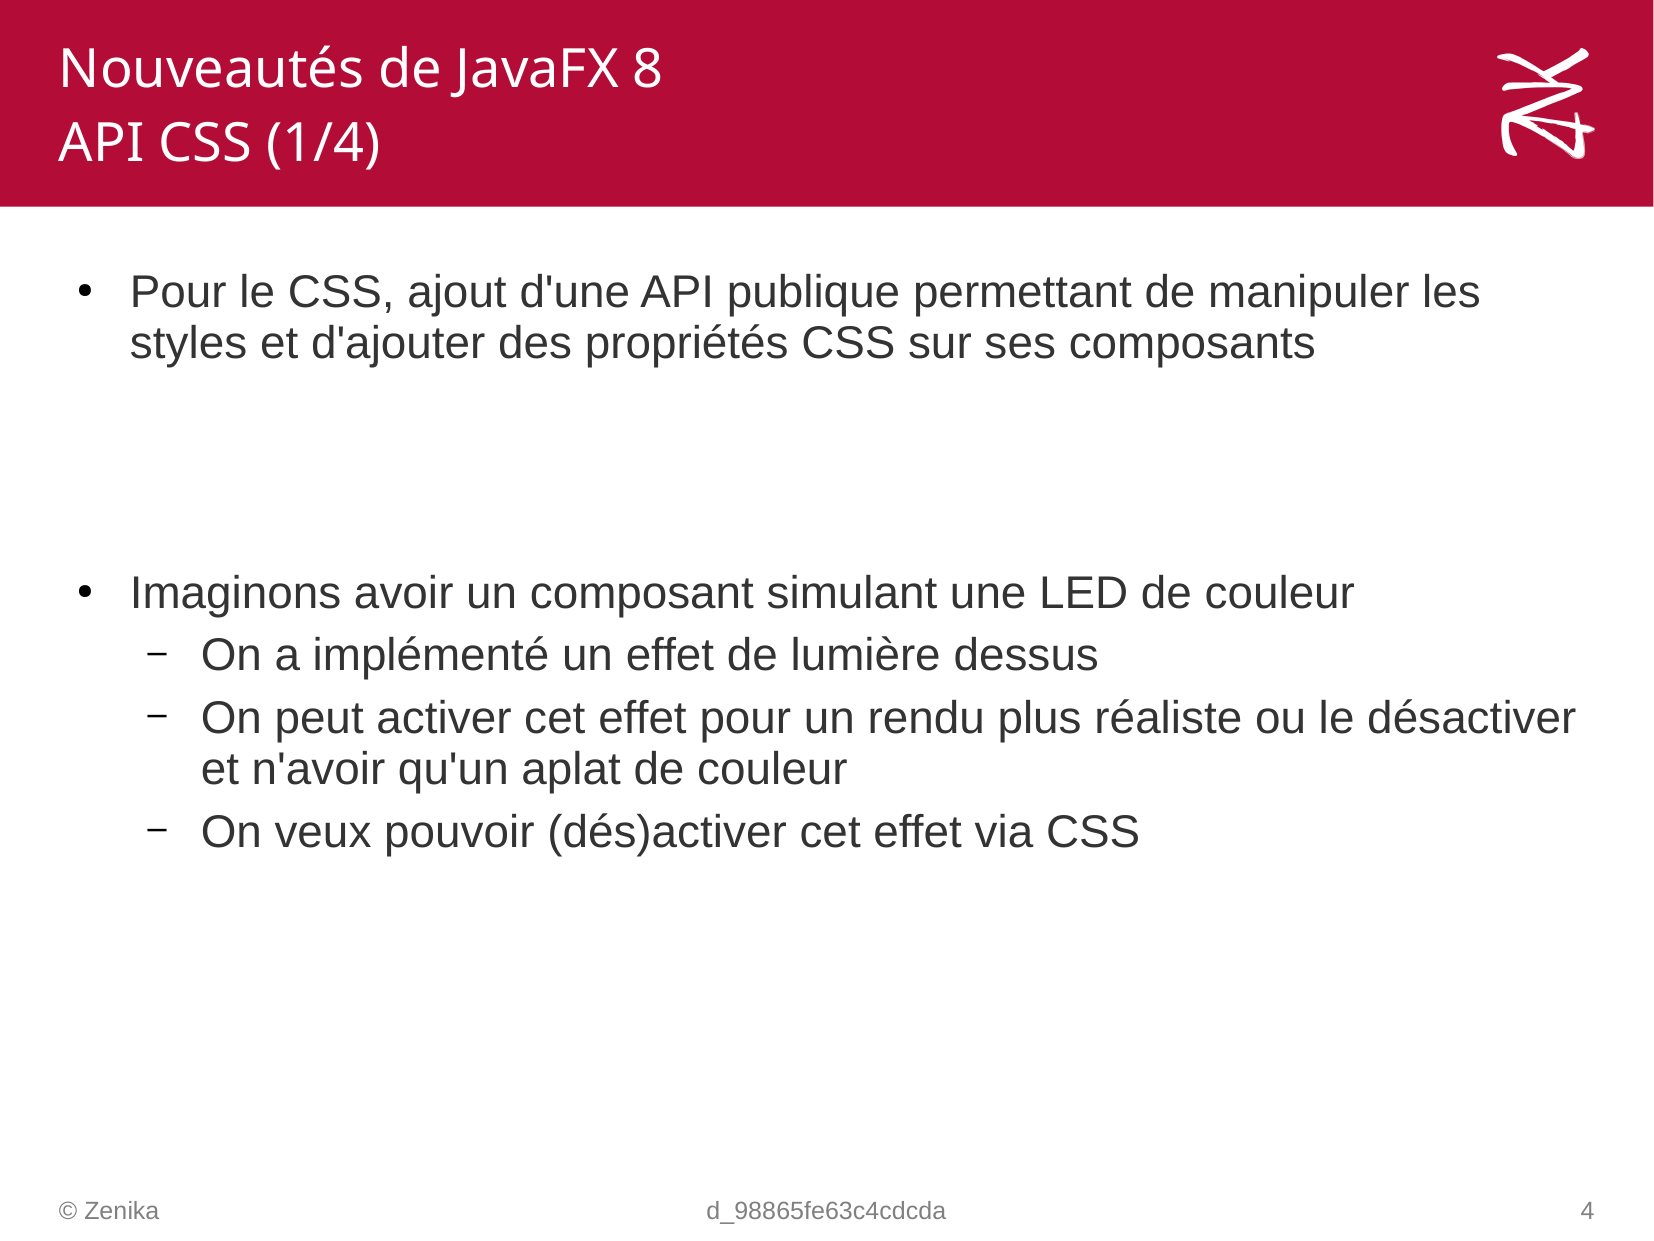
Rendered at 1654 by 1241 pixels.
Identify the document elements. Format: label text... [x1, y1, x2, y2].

title Nouveautés de JavaFX 8 API CSS (1/4) [59, 29, 1595, 178]
list Pour le CSS, ajout d'une API publique permettant de manipuler les styles et d'ajouter des propriétés CSS sur ses composants Imaginons avoir un composant simulant une LED de couleur On a implémenté un effet de lumière dessus On peut activer cet effet pour un rendu plus réaliste ou le désactiver et n'avoir qu'un aplat de couleur On veux pouvoir (dés)activer cet effet via CSS [59, 265, 1595, 1182]
